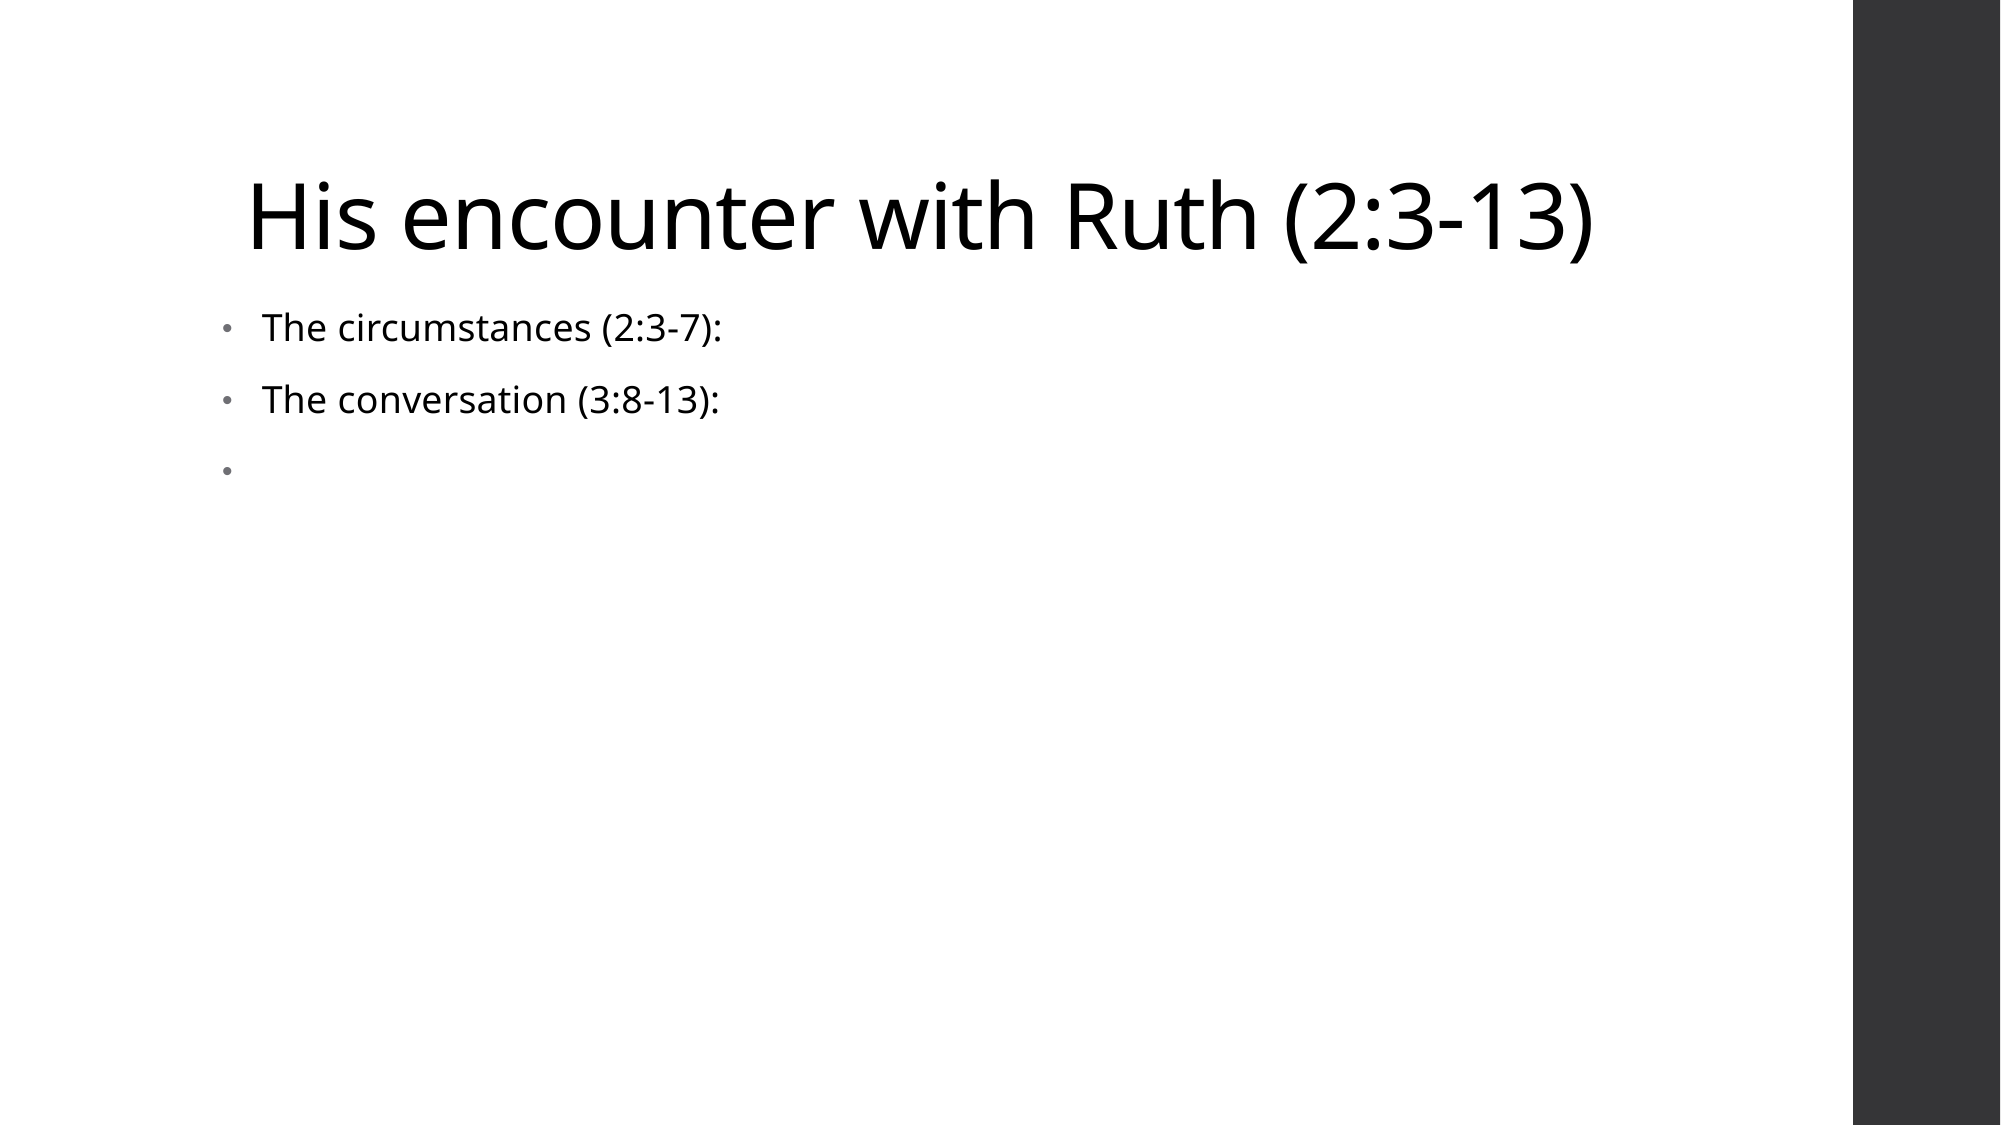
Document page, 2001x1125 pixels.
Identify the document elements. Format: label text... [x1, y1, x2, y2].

list The circumstances (2:3-7): The conversation (3:8-13): [206, 299, 1617, 1014]
title His encounter with Ruth (2:3-13) [206, 60, 1797, 278]
